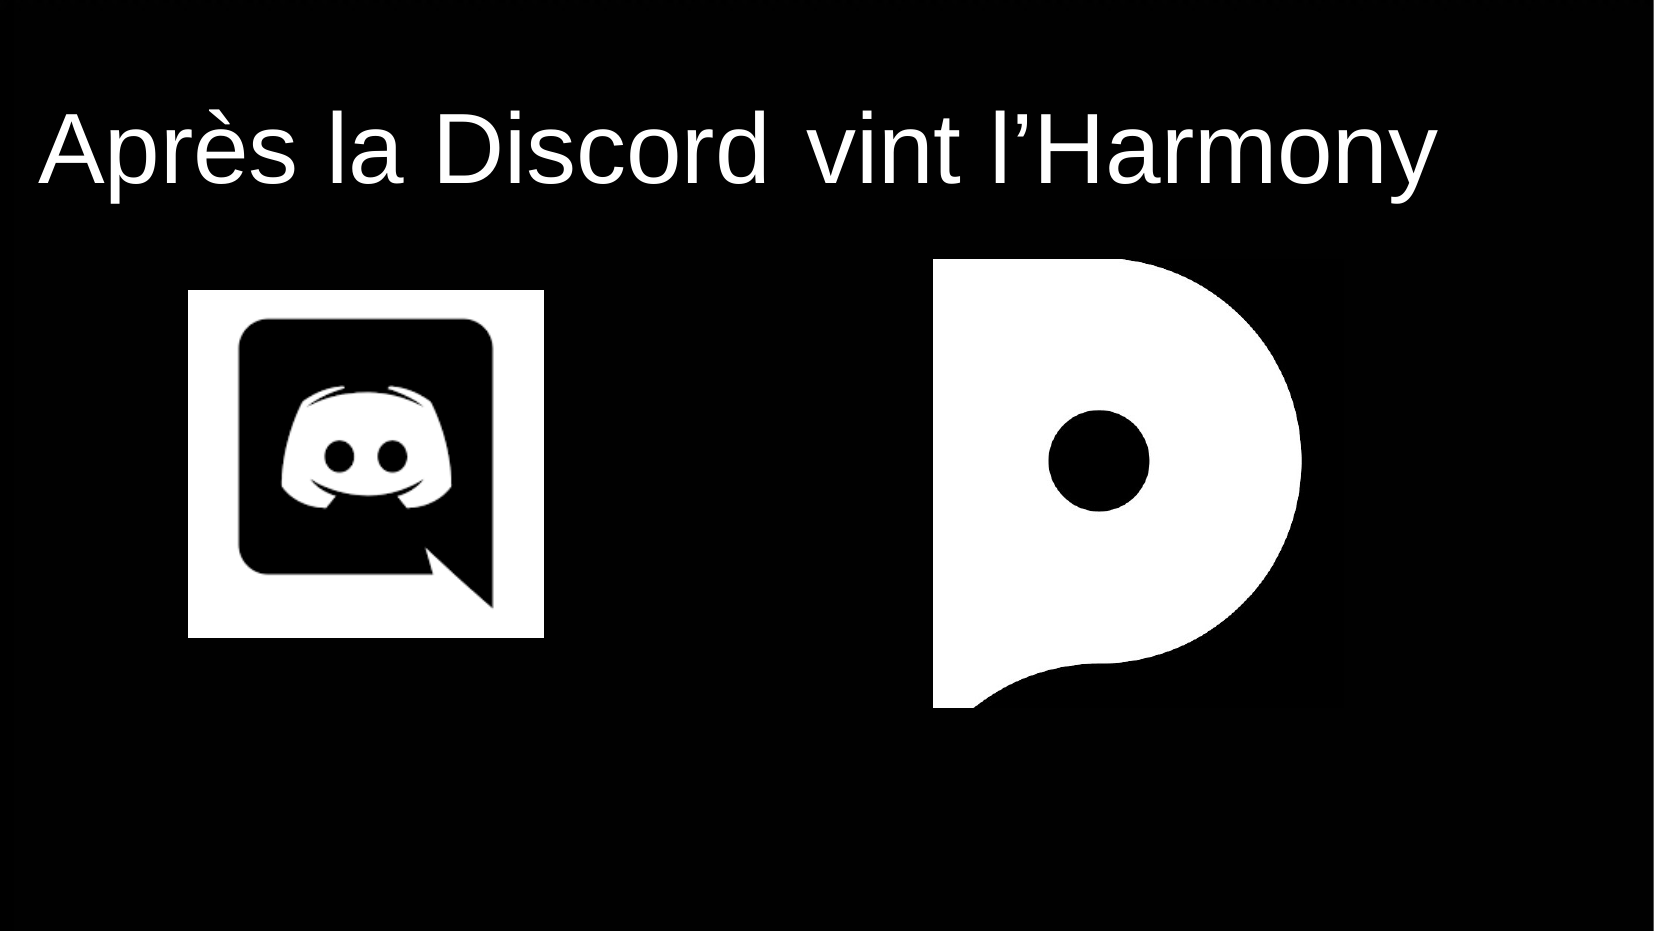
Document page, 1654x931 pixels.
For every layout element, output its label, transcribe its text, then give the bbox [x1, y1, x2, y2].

text_box vint l’Harmony [791, 86, 1548, 213]
text_box Après la Discord [23, 86, 791, 213]
picture [0, 0, 1654, 931]
